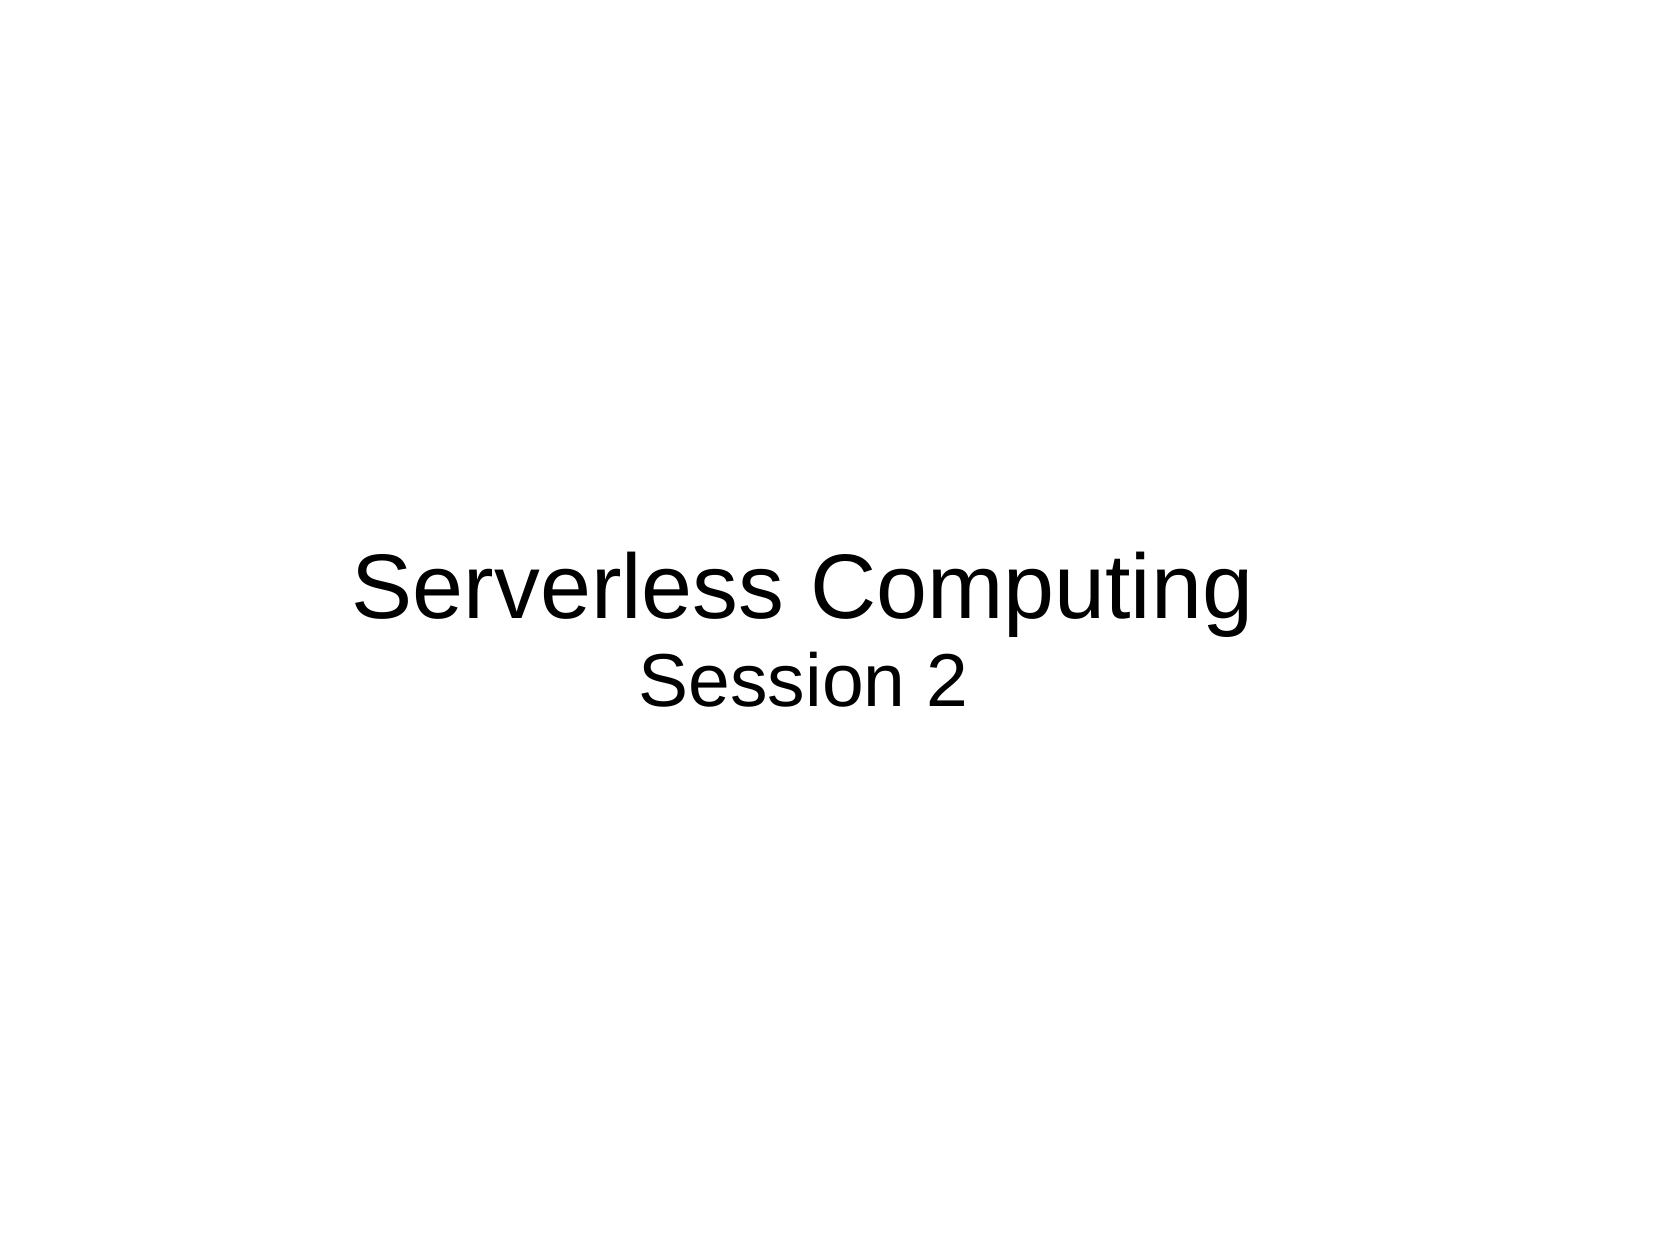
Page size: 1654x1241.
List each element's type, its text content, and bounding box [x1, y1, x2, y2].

title Serverless Computing Session 2 [59, 525, 1548, 733]
